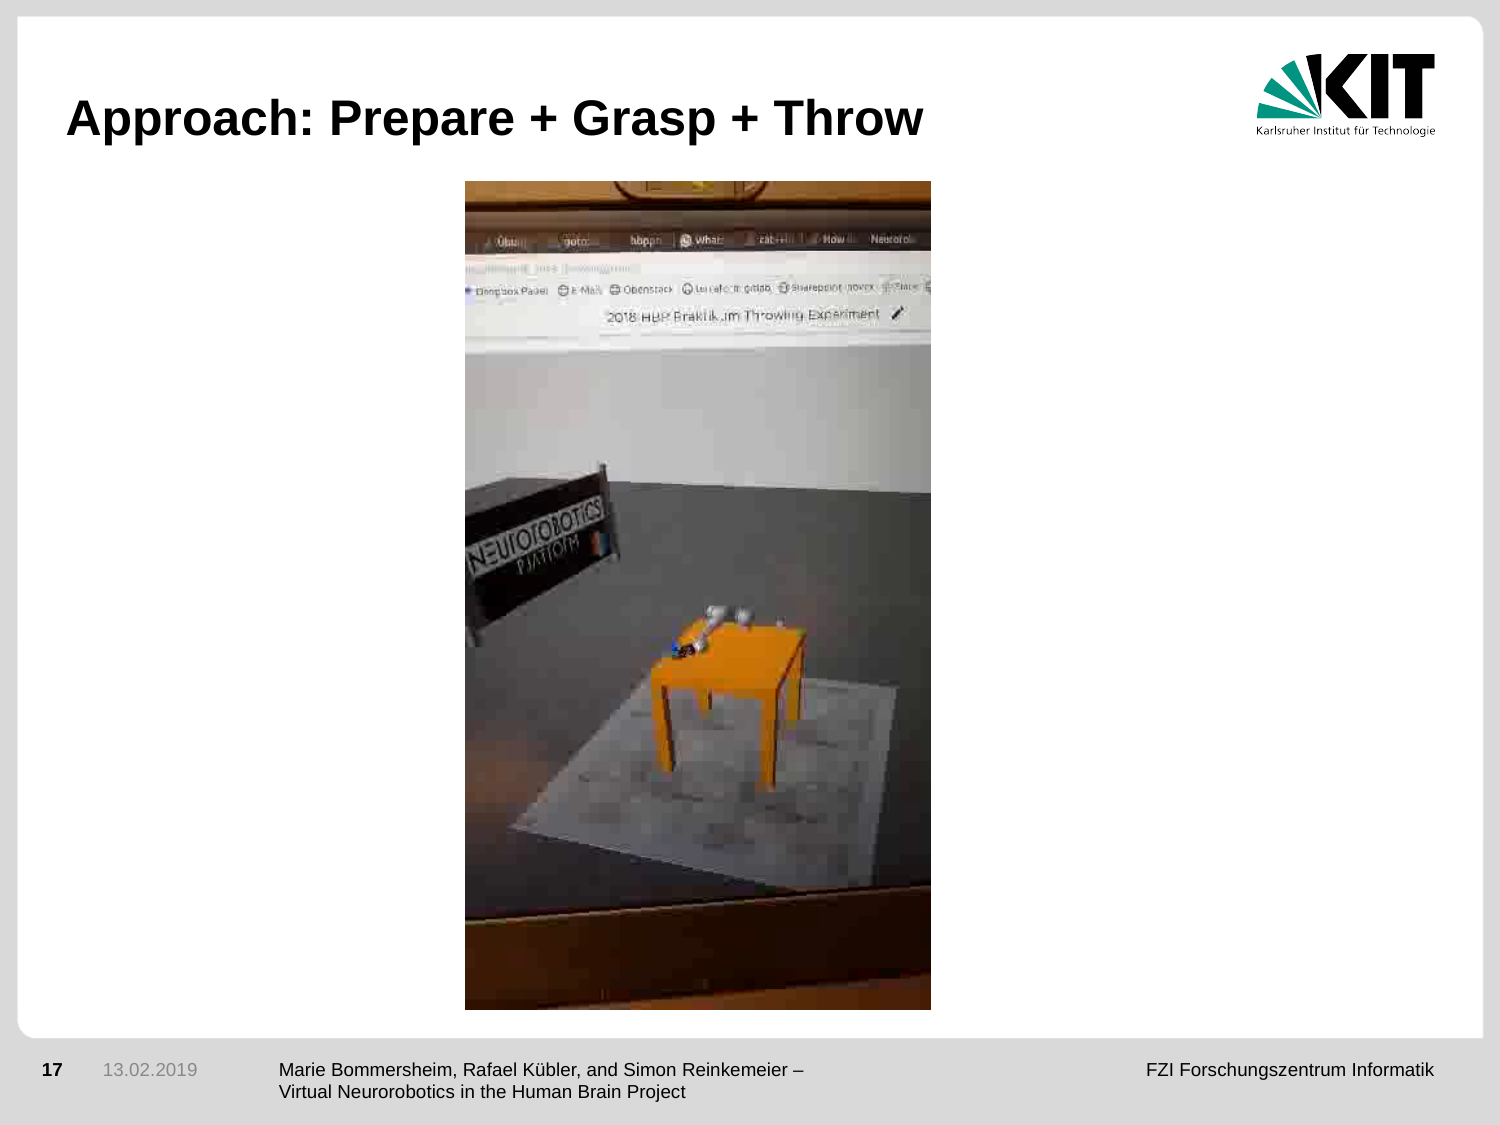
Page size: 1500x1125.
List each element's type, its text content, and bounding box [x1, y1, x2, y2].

text_box [464, 180, 932, 1011]
slide_number <Foliennummer> [41, 1057, 96, 1106]
title Approach: Prepare + Grasp + Throw [65, 64, 1192, 147]
picture [0, 0, 1500, 1125]
slide_number 13.02.2019 [102, 1057, 272, 1118]
